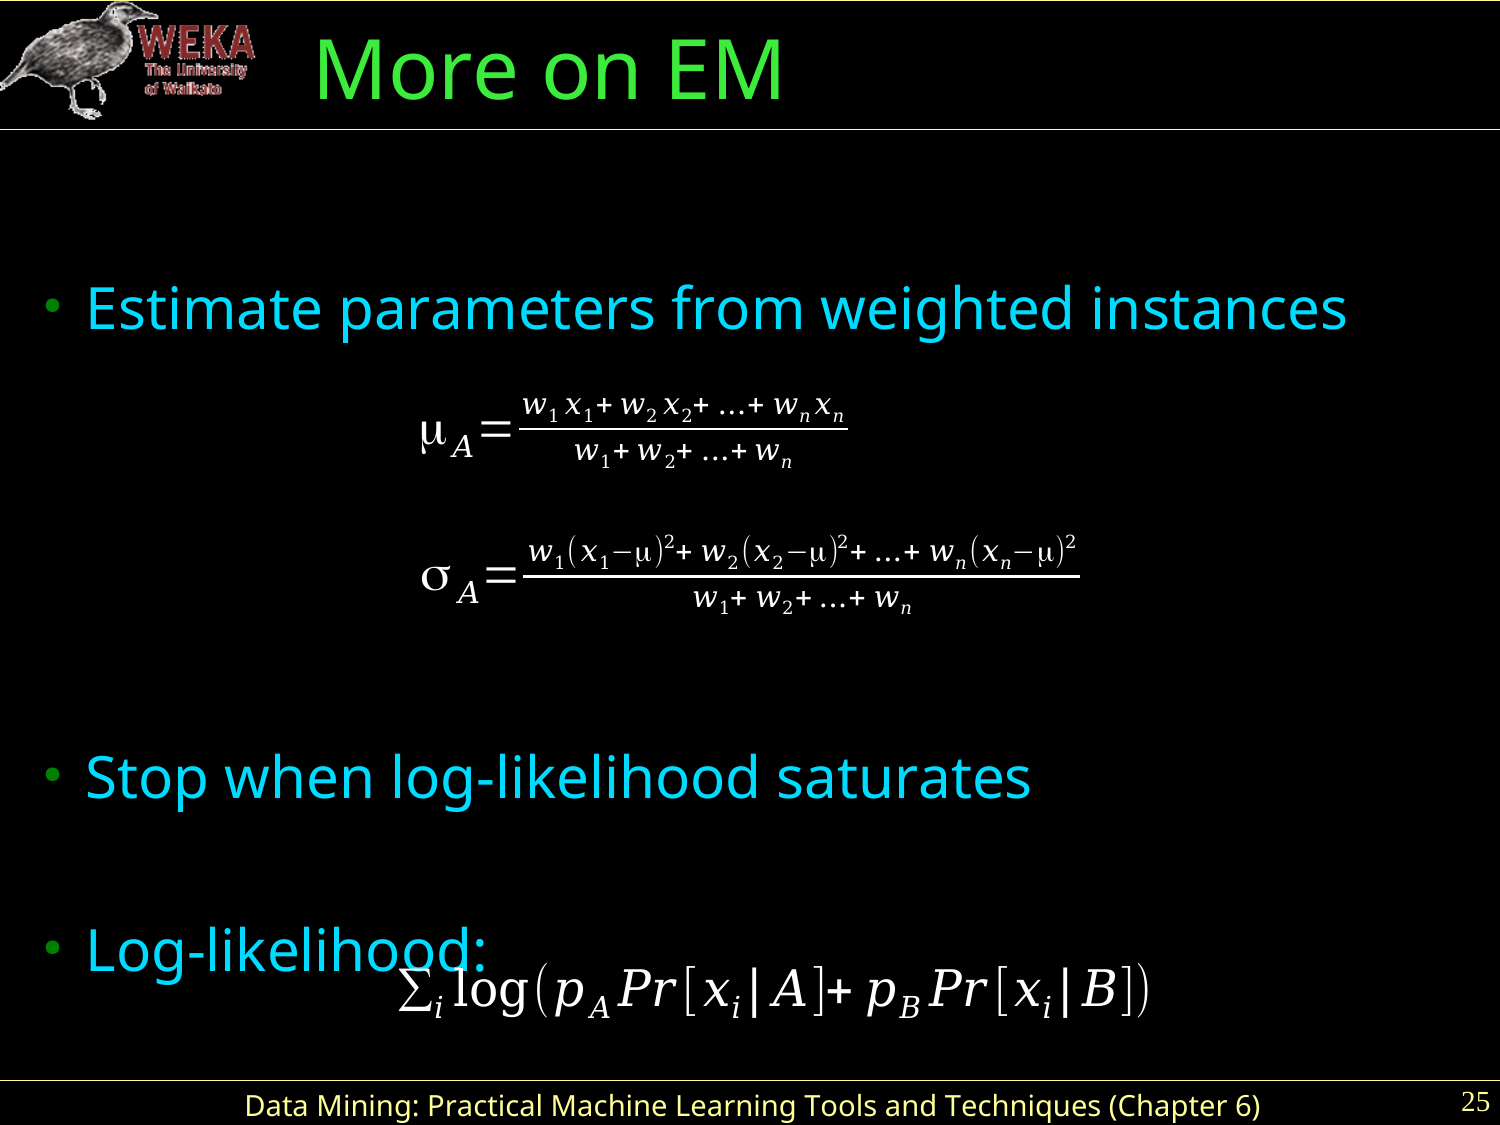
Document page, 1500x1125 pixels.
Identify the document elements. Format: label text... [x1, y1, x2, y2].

picture [0, 1, 266, 129]
list Estimate parameters from weighted instances Stop when log-likelihood saturates Log-likelihood: [28, 260, 1457, 936]
chart [390, 959, 1158, 1027]
chart [414, 531, 1088, 619]
title More on EM [297, 0, 1500, 148]
chart [413, 386, 855, 473]
